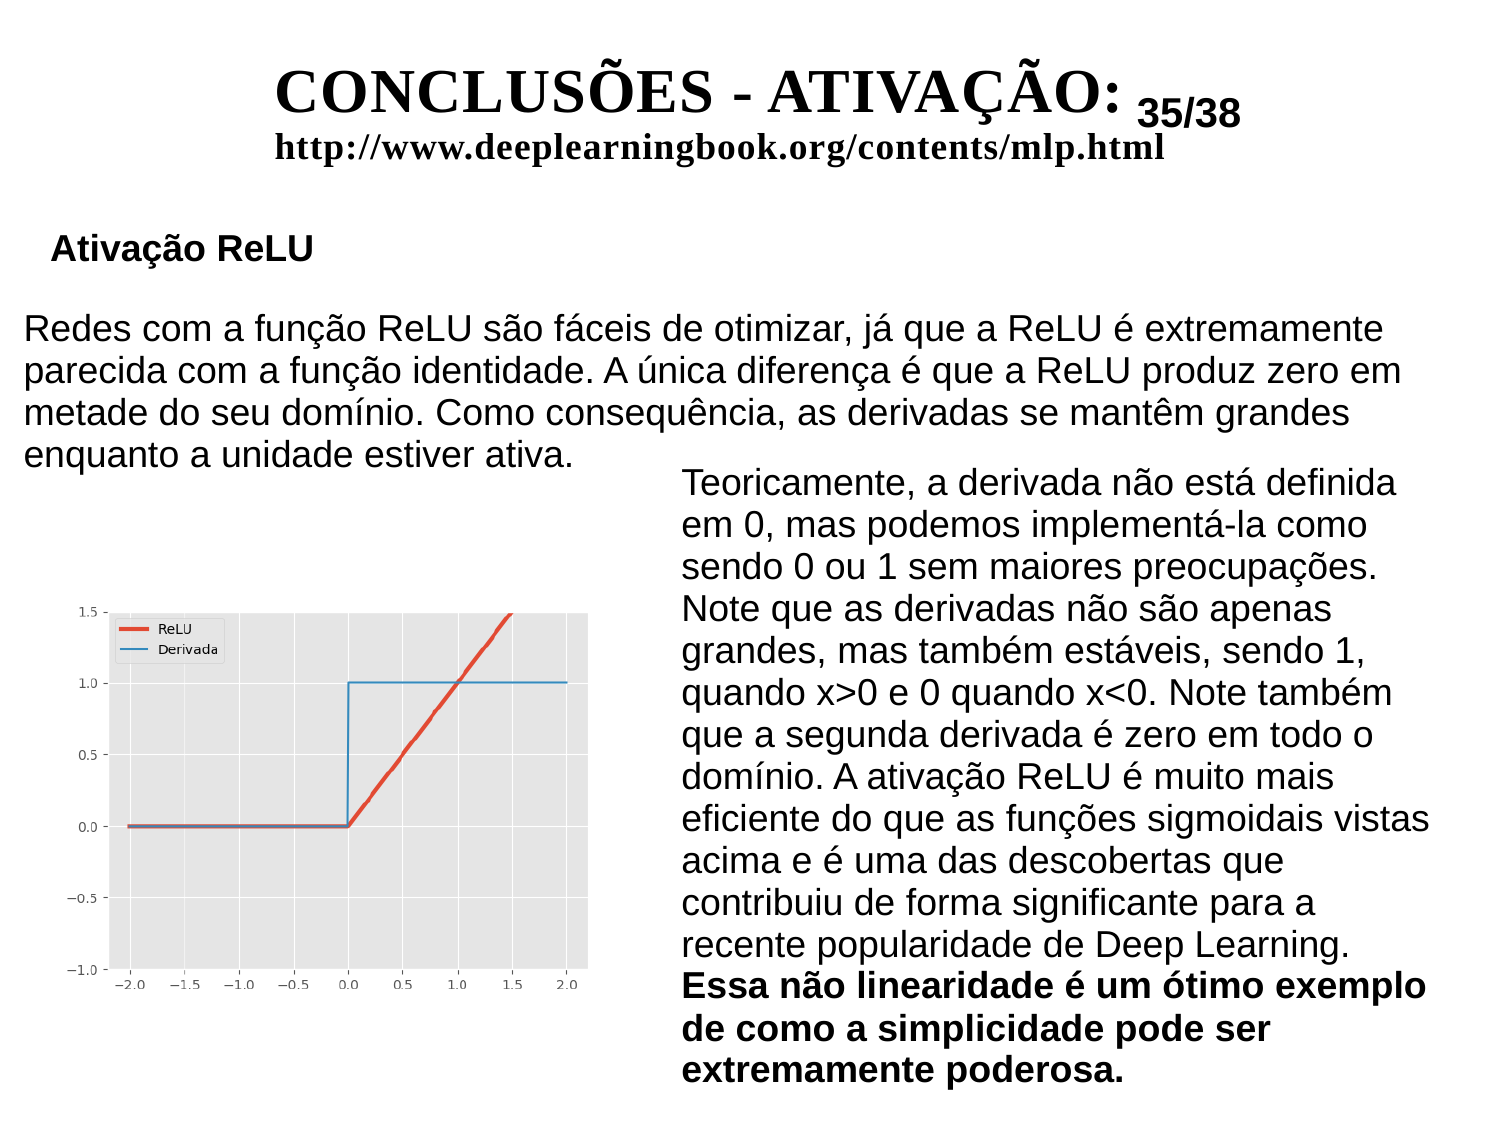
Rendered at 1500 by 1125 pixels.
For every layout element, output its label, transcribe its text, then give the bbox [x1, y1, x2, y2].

picture [30, 555, 650, 1020]
text_box CONCLUSÕES - ATIVAÇÃO: http://www.deeplearningbook.org/contents/mlp.html [259, 49, 1193, 258]
text_box Ativação ReLU [35, 220, 674, 300]
text_box 35/38 [1122, 82, 1335, 144]
text_box Teoricamente, a derivada não está definida em 0, mas podemos implementá-la como sendo 0 ou 1 sem maiores preocupações. Note que as derivadas não são apenas grandes, mas também estáveis, sendo 1, quando x>0 e 0 quando x<0. Note também que a segunda derivada é zero em todo o domínio. A ativação ReLU é muito mais eficiente do que as funções sigmoidais vistas acima e é uma das descobertas que contribuiu de forma significante para a recente popularidade de Deep Learning. Essa não linearidade é um ótimo exemplo de como a simplicidade pode ser extremamente poderosa. [666, 453, 1453, 1099]
text_box Redes com a função ReLU são fáceis de otimizar, já que a ReLU é extremamente parecida com a função identidade. A única diferença é que a ReLU produz zero em metade do seu domínio. Como consequência, as derivadas se mantêm grandes enquanto a unidade estiver ativa. [8, 300, 1489, 945]
